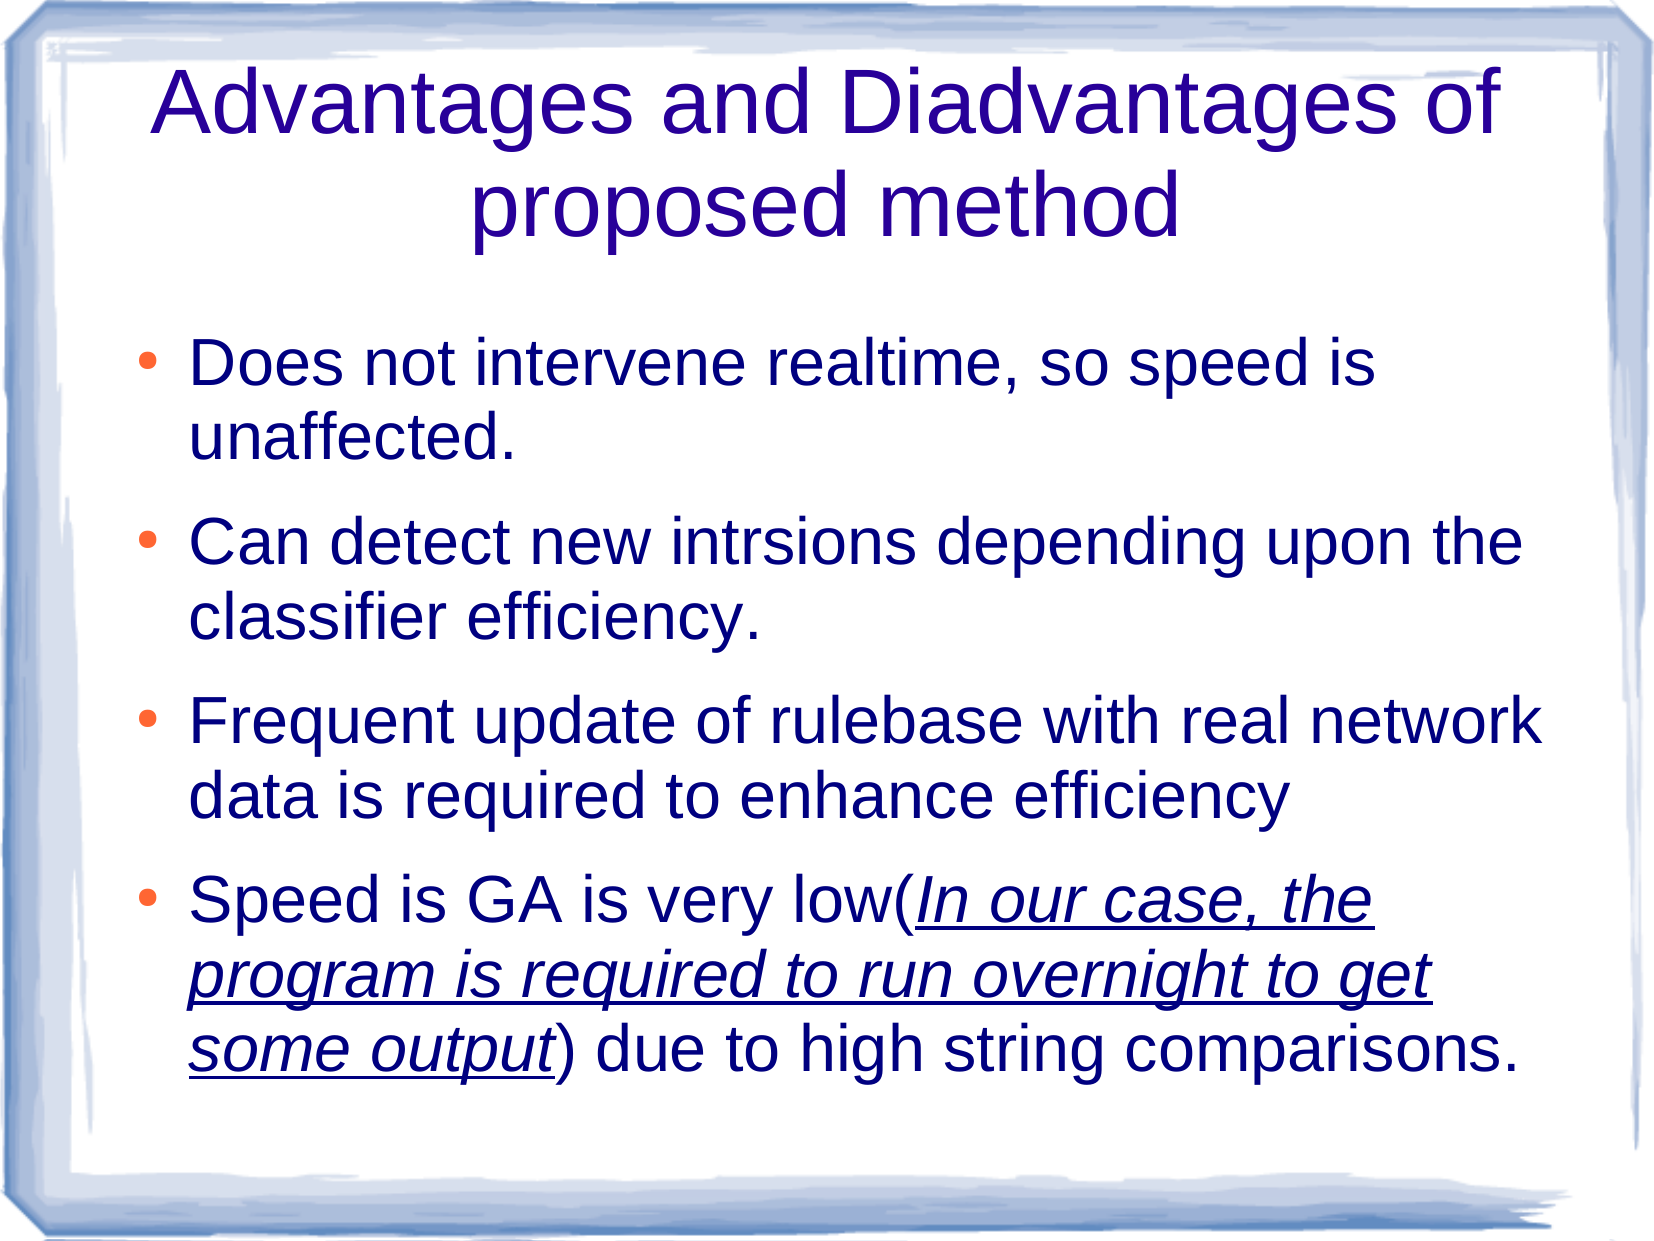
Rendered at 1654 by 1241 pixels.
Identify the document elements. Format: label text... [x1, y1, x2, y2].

list Does not intervene realtime, so speed is unaffected. Can detect new intrsions depending upon the classifier efficiency. Frequent update of rulebase with real network data is required to enhance efficiency Speed is GA is very low(In our case, the program is required to run overnight to get some output) due to high string comparisons. [118, 324, 1571, 1129]
title Advantages and Diadvantages of proposed method [82, 50, 1571, 256]
picture [0, 0, 1654, 1241]
